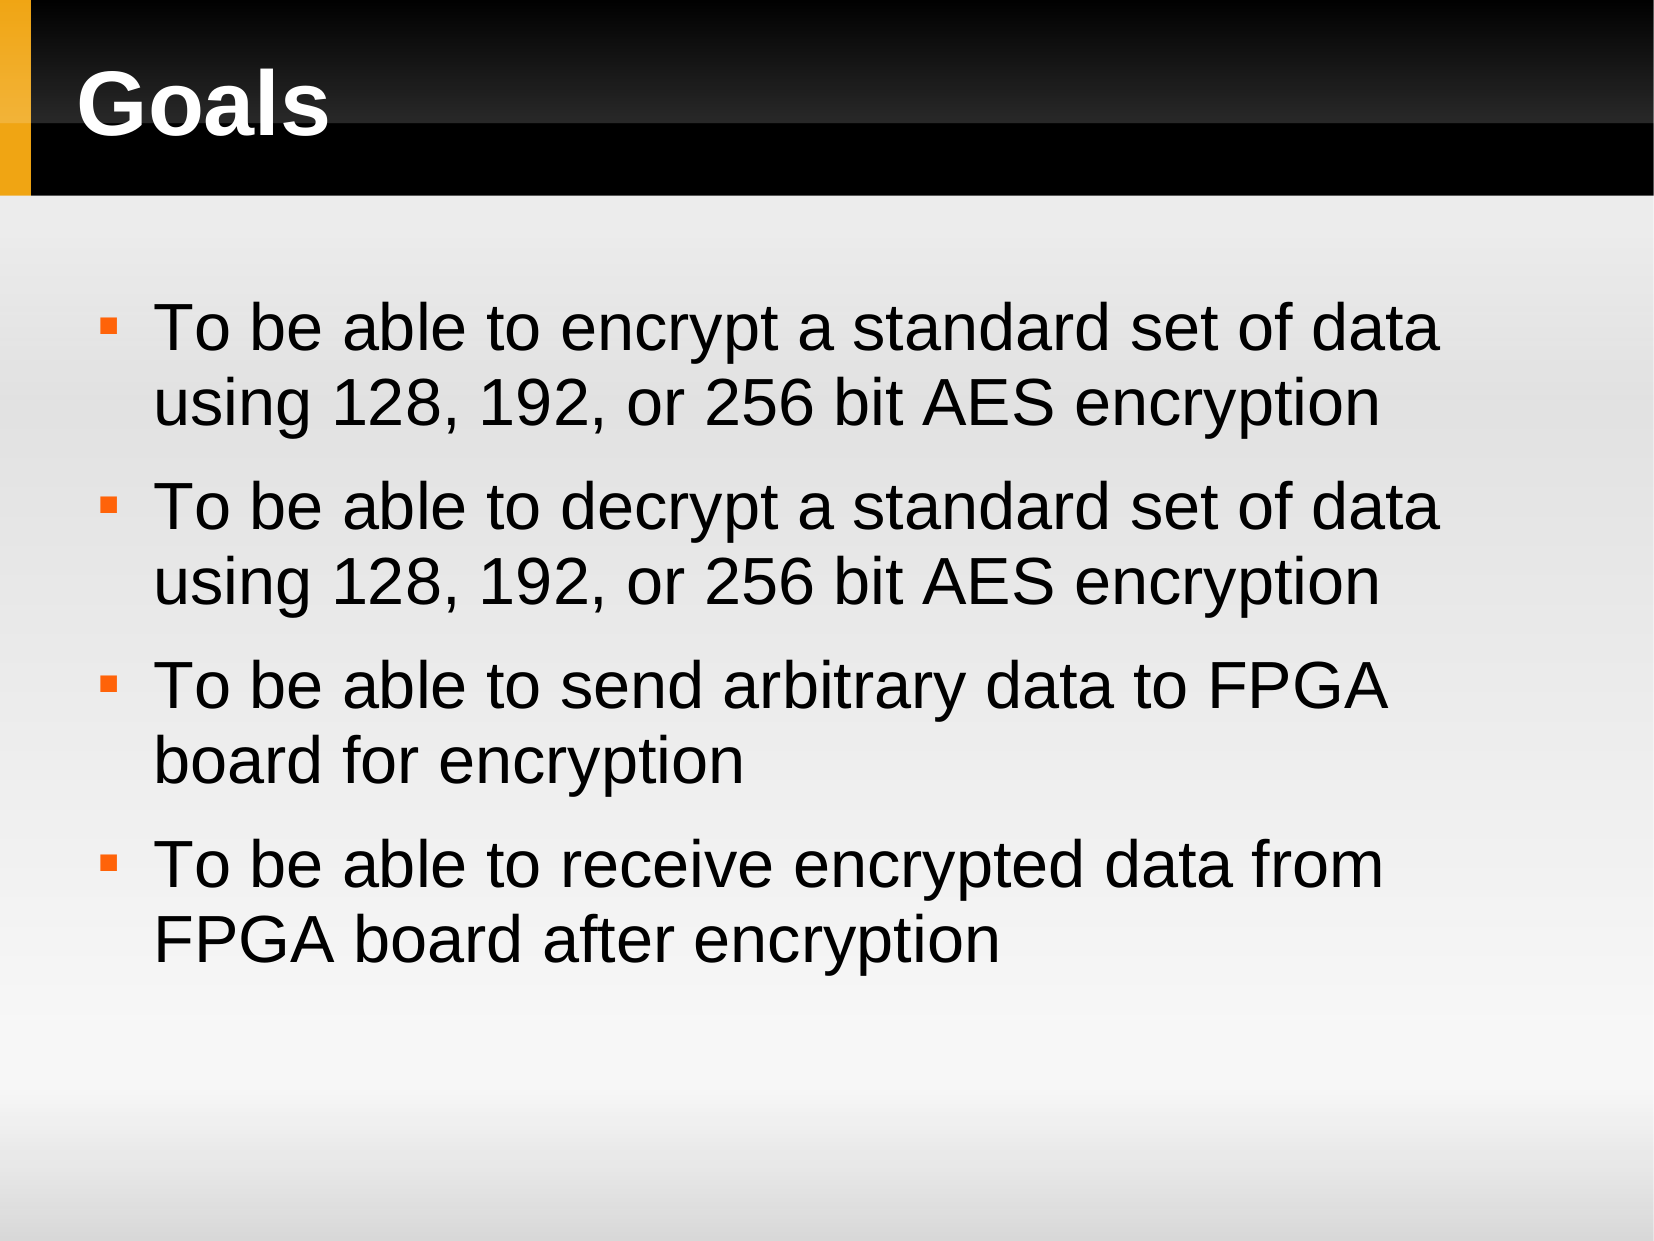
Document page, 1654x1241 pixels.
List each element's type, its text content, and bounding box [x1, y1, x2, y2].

picture [0, 0, 1654, 1241]
list To be able to encrypt a standard set of data using 128, 192, or 256 bit AES encryption To be able to decrypt a standard set of data using 128, 192, or 256 bit AES encryption To be able to send arbitrary data to FPGA board for encryption To be able to receive encrypted data from FPGA board after encryption [82, 290, 1571, 1109]
title Goals [76, 0, 1565, 208]
